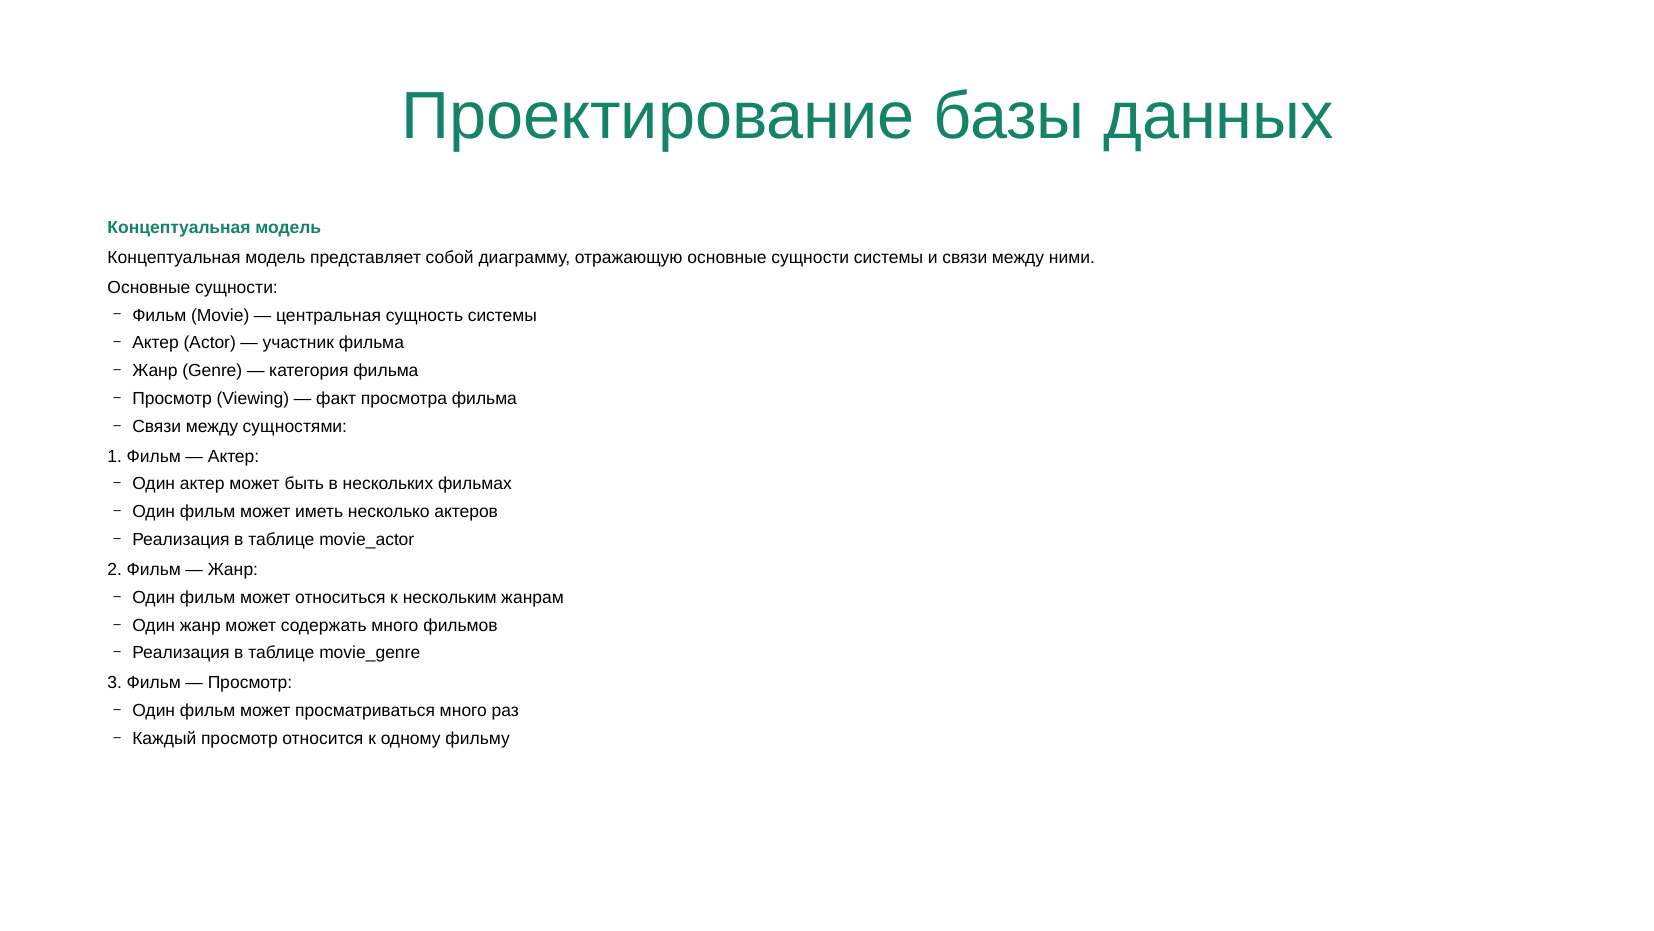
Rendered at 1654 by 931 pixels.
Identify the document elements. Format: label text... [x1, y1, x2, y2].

list Концептуальная модель Концептуальная модель представляет собой диаграмму, отражающую основные сущности системы и связи между ними. Основные сущности: Фильм (Movie) — центральная сущность системы Актер (Actor) — участник фильма Жанр (Genre) — категория фильма Просмотр (Viewing) — факт просмотра фильма Связи между сущностями: 1. Фильм — Актер: Один актер может быть в нескольких фильмах Один фильм может иметь несколько актеров Реализация в таблице movie_actor 2. Фильм — Жанр: Один фильм может относиться к нескольким жанрам Один жанр может содержать много фильмов Реализация в таблице movie_genre 3. Фильм — Просмотр: Один фильм может просматриваться много раз Каждый просмотр относится к одному фильму [82, 217, 1571, 758]
title Проектирование базы данных [289, 12, 1447, 217]
